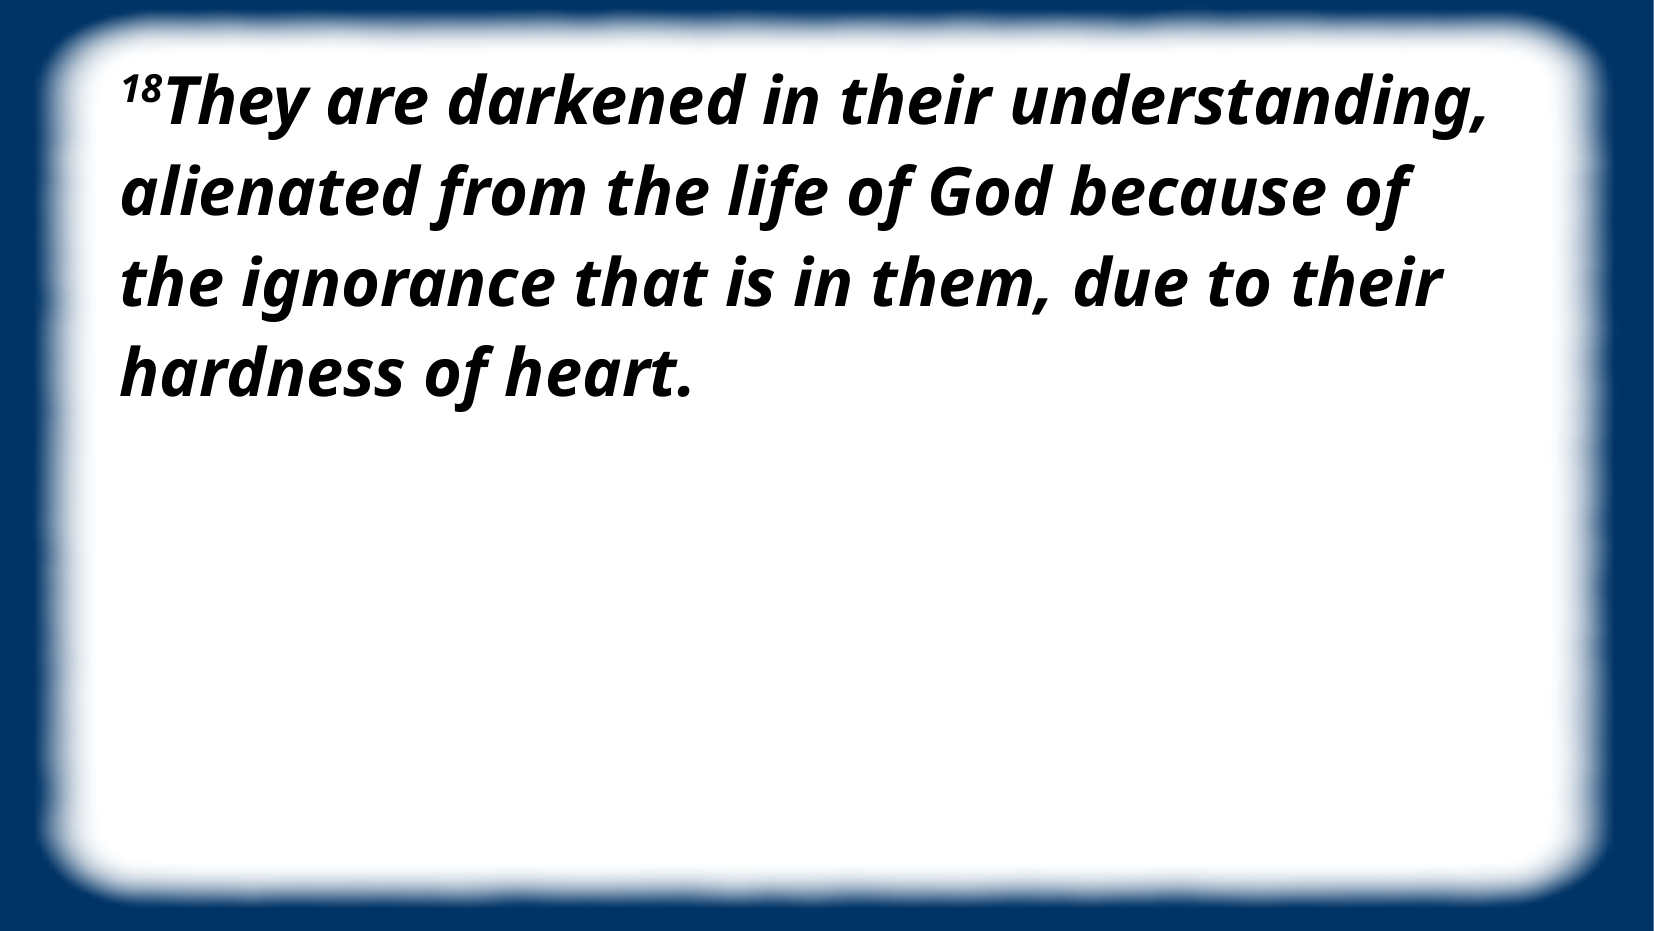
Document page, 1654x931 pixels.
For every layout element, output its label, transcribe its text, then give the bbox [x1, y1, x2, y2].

picture [0, 0, 1654, 931]
text_box 18They are darkened in their understanding, alienated from the life of God because of the ignorance that is in them, due to their hardness of heart. [105, 45, 1546, 416]
